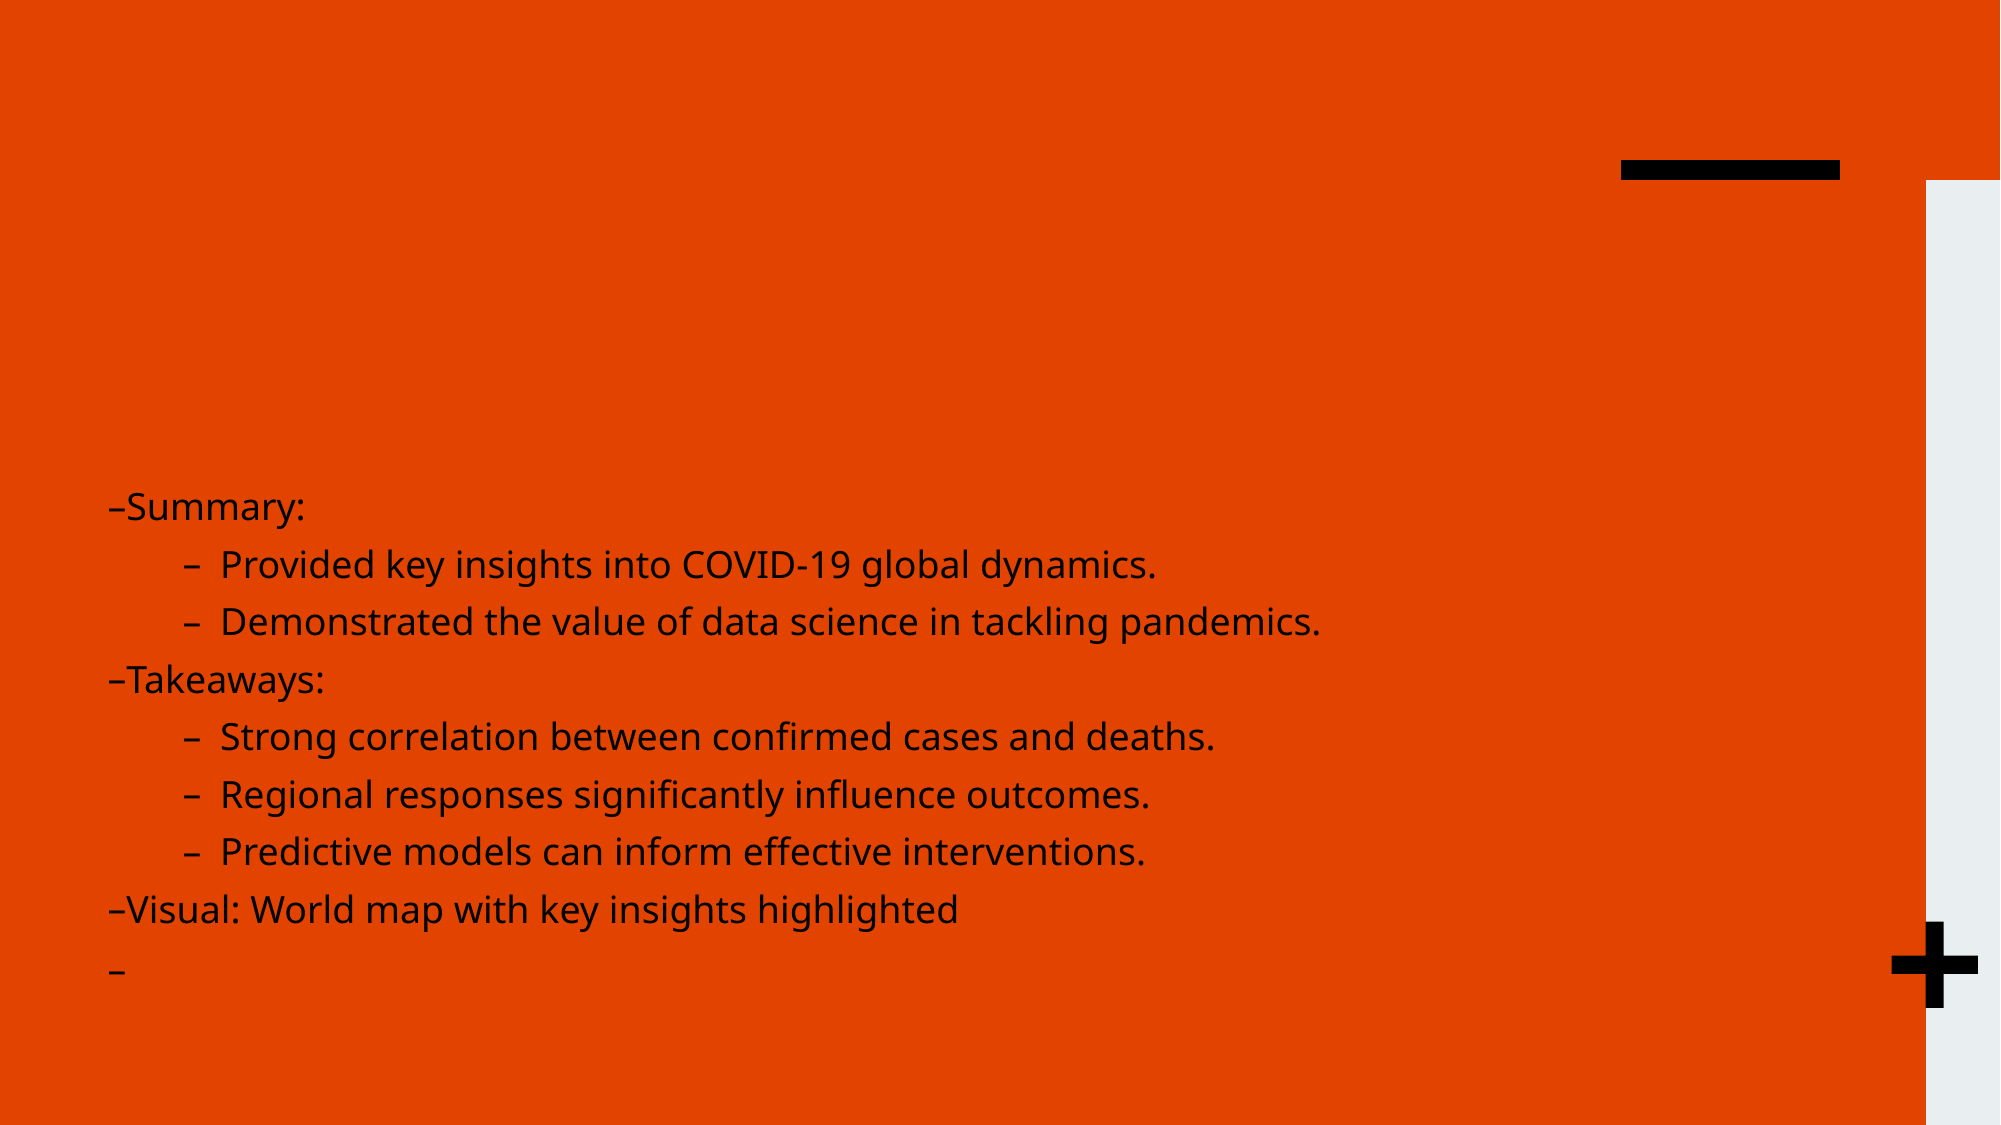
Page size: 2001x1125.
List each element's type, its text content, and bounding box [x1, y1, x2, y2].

text_box [0, 0, 2000, 1125]
text_box Summary: Provided key insights into COVID-19 global dynamics. Demonstrated the value of data science in tackling pandemics. Takeaways: Strong correlation between confirmed cases and deaths. Regional responses significantly influence outcomes. Predictive models can inform effective interventions. Visual: World map with key insights highlighted [92, 475, 1449, 965]
